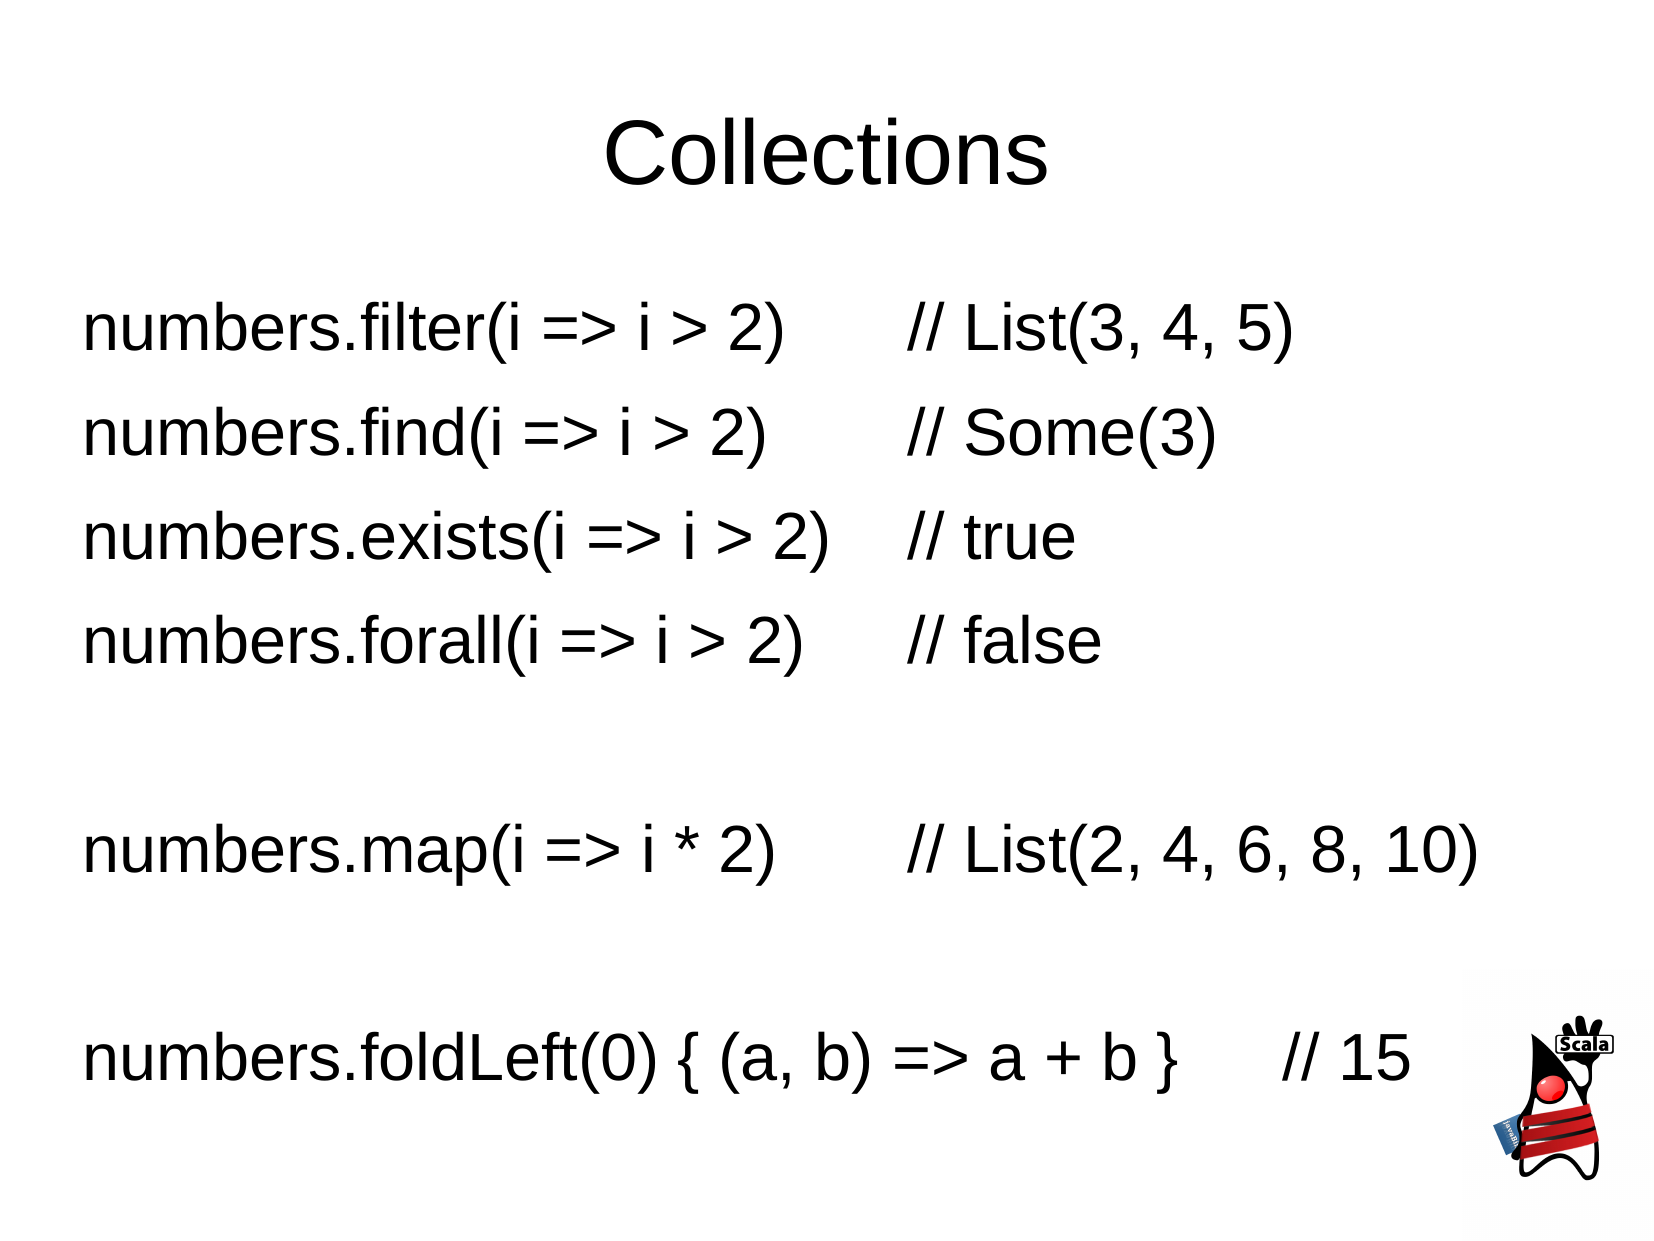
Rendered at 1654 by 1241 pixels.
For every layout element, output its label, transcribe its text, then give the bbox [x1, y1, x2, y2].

list numbers.filter(i => i > 2) // List(3, 4, 5) numbers.find(i => i > 2) // Some(3) numbers.exists(i => i > 2) // true numbers.forall(i => i > 2) // false numbers.map(i => i * 2) // List(2, 4, 6, 8, 10) numbers.foldLeft(0) { (a, b) => a + b } // 15 [82, 290, 1571, 1109]
title Collections [82, 56, 1571, 250]
picture [1462, 969, 1654, 1241]
